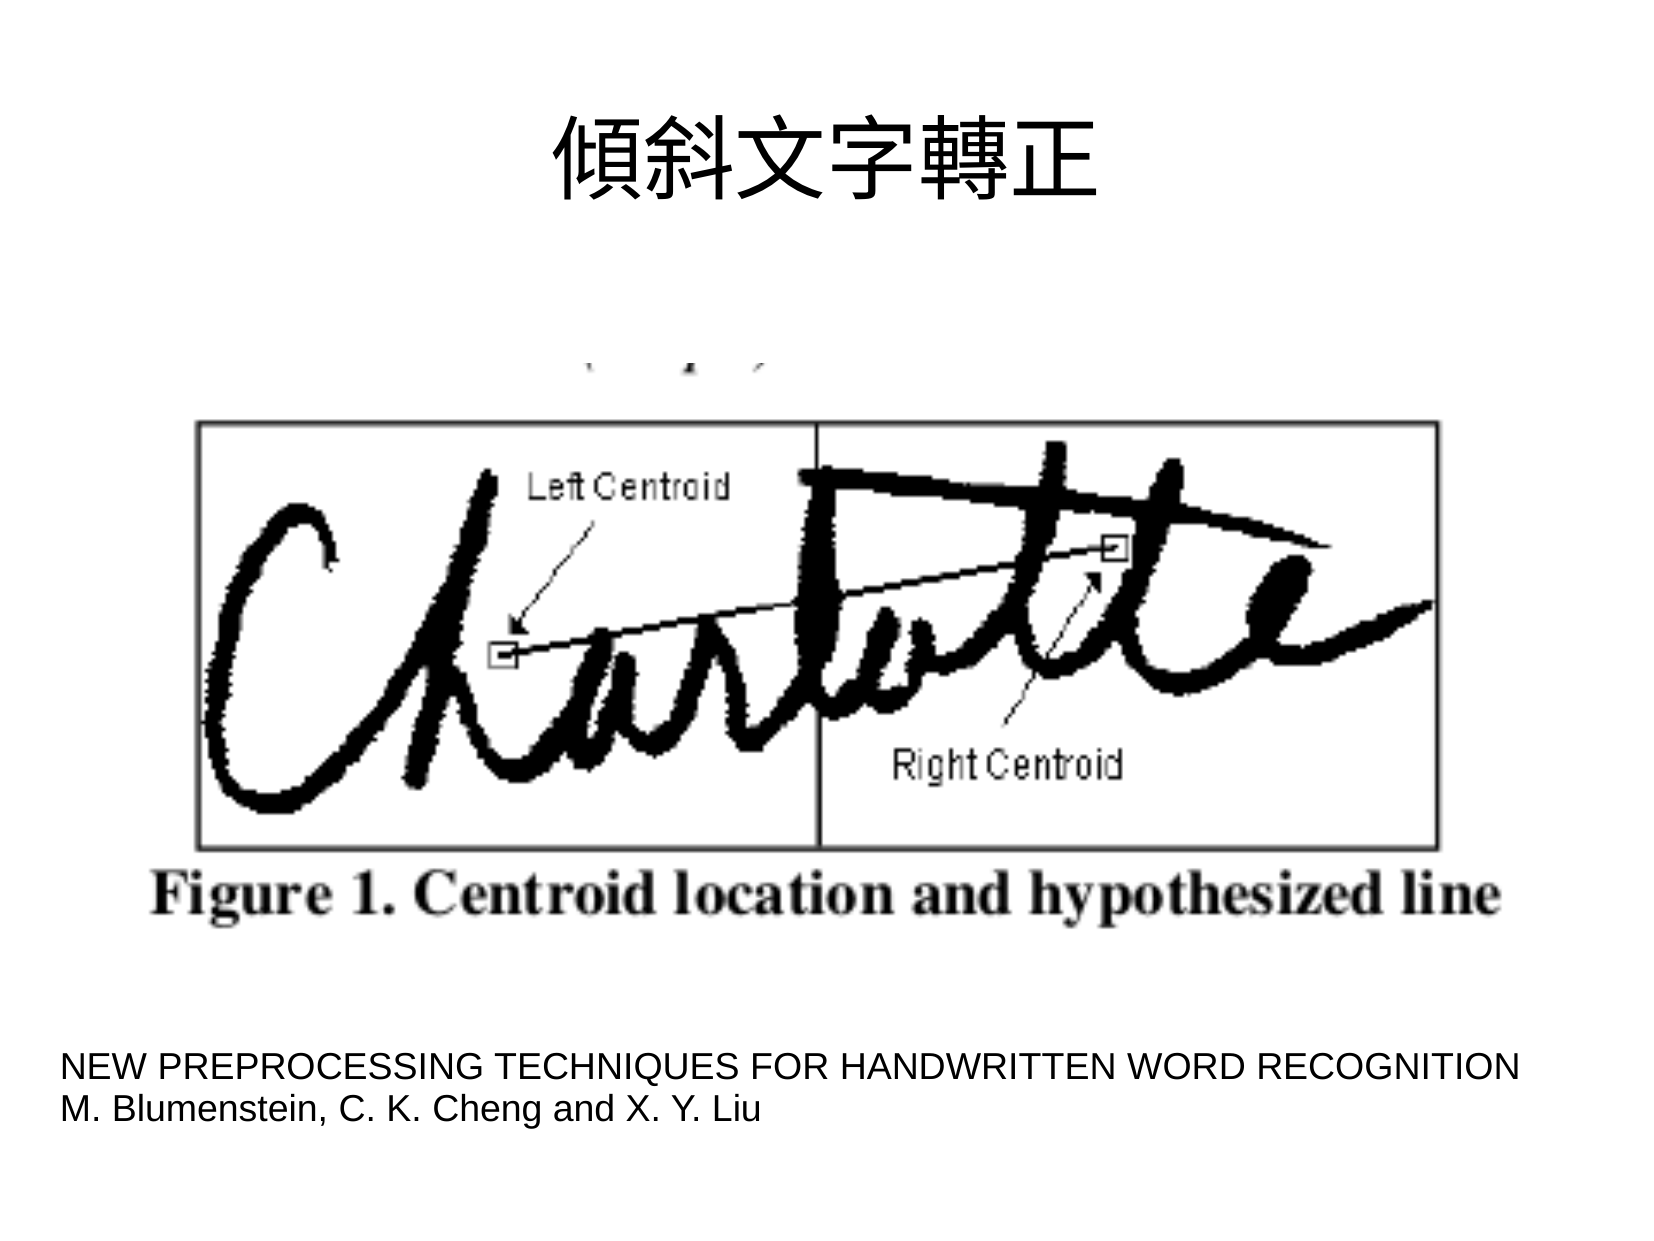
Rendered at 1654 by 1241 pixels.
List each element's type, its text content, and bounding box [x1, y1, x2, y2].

picture [82, 363, 1571, 936]
text_box NEW PREPROCESSING TECHNIQUES FOR HANDWRITTEN WORD RECOGNITION M. Blumenstein, C. K. Cheng and X. Y. Liu [45, 1038, 1606, 1221]
title 傾斜文字轉正 [82, 49, 1571, 257]
